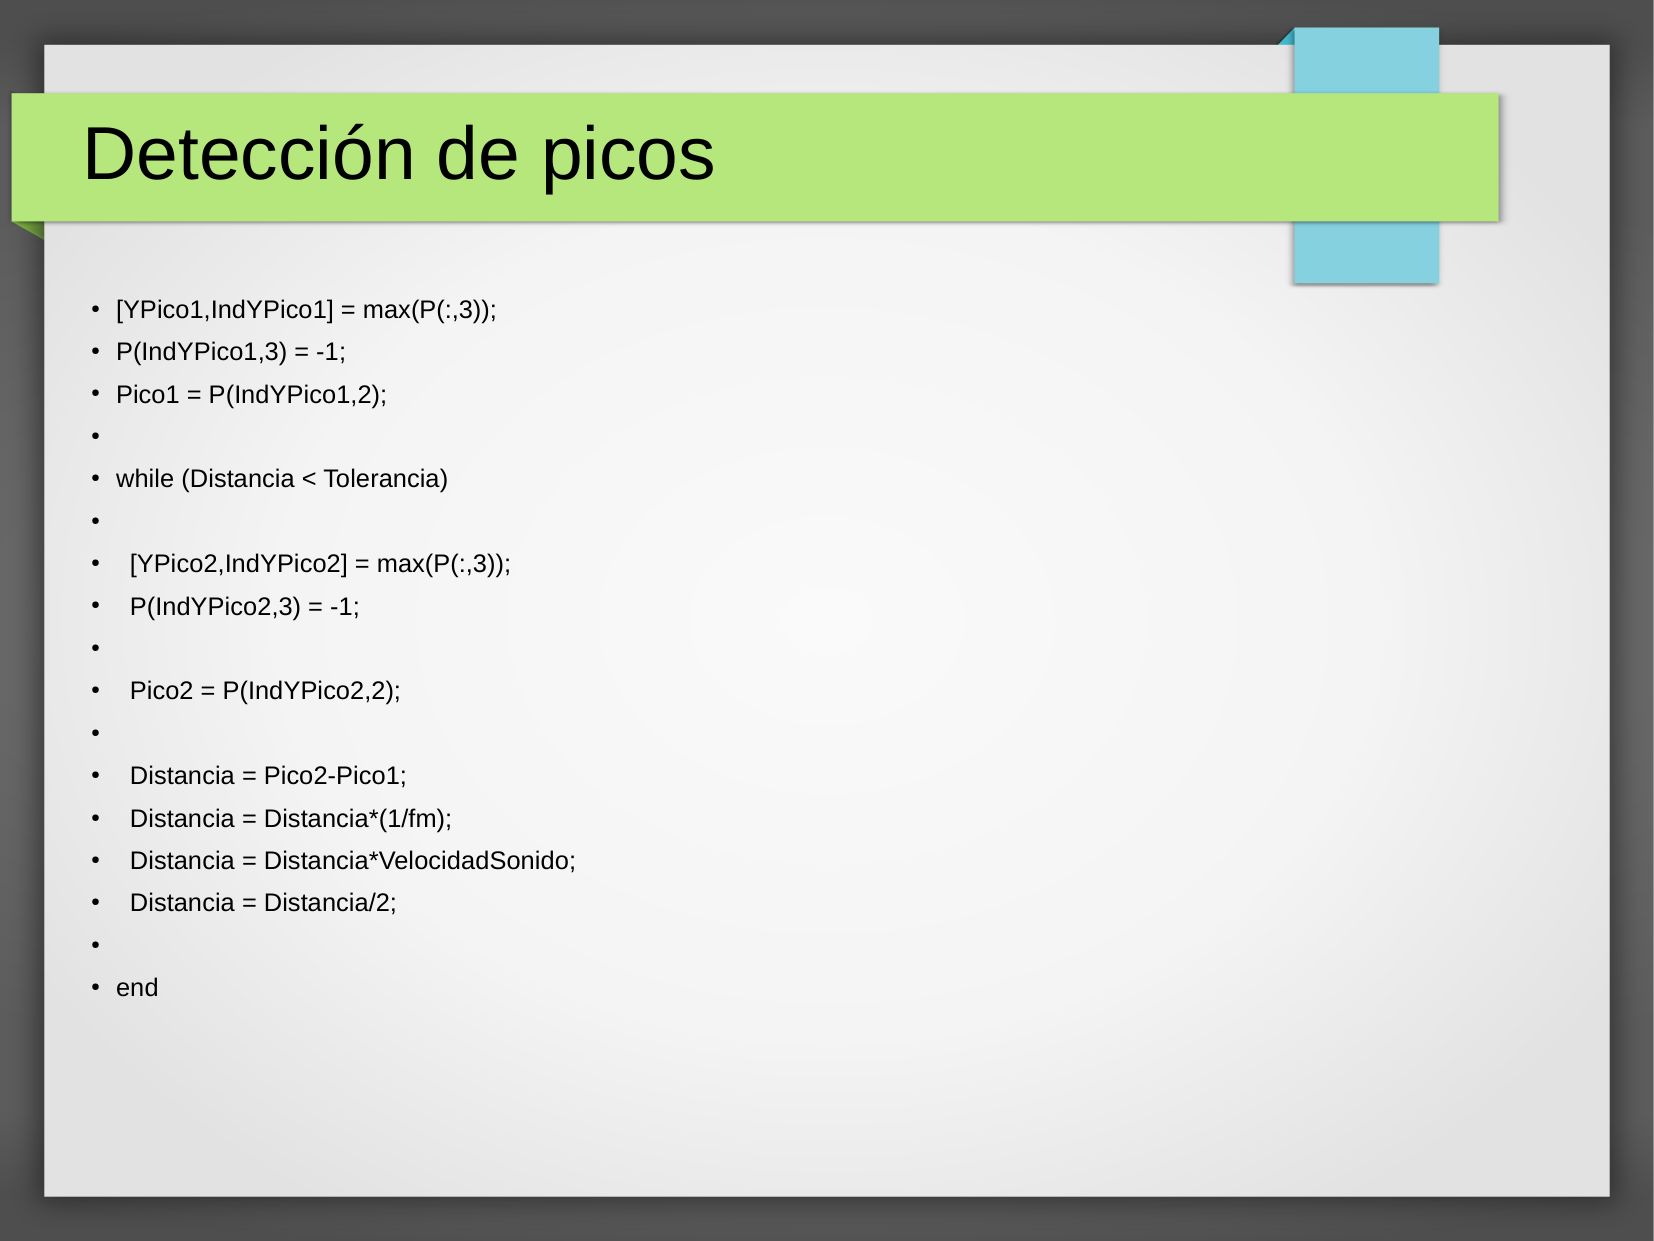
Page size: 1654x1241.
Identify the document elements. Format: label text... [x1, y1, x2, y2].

title Detección de picos [82, 94, 1264, 213]
list [YPico1,IndYPico1] = max(P(:,3)); P(IndYPico1,3) = -1; Pico1 = P(IndYPico1,2); while (Distancia < Tolerancia) [YPico2,IndYPico2] = max(P(:,3)); P(IndYPico2,3) = -1; Pico2 = P(IndYPico2,2); Distancia = Pico2-Pico1; Distancia = Distancia*(1/fm); Distancia = Distancia*VelocidadSonido; Distancia = Distancia/2; end [82, 295, 1571, 1015]
picture [0, 0, 1654, 1241]
